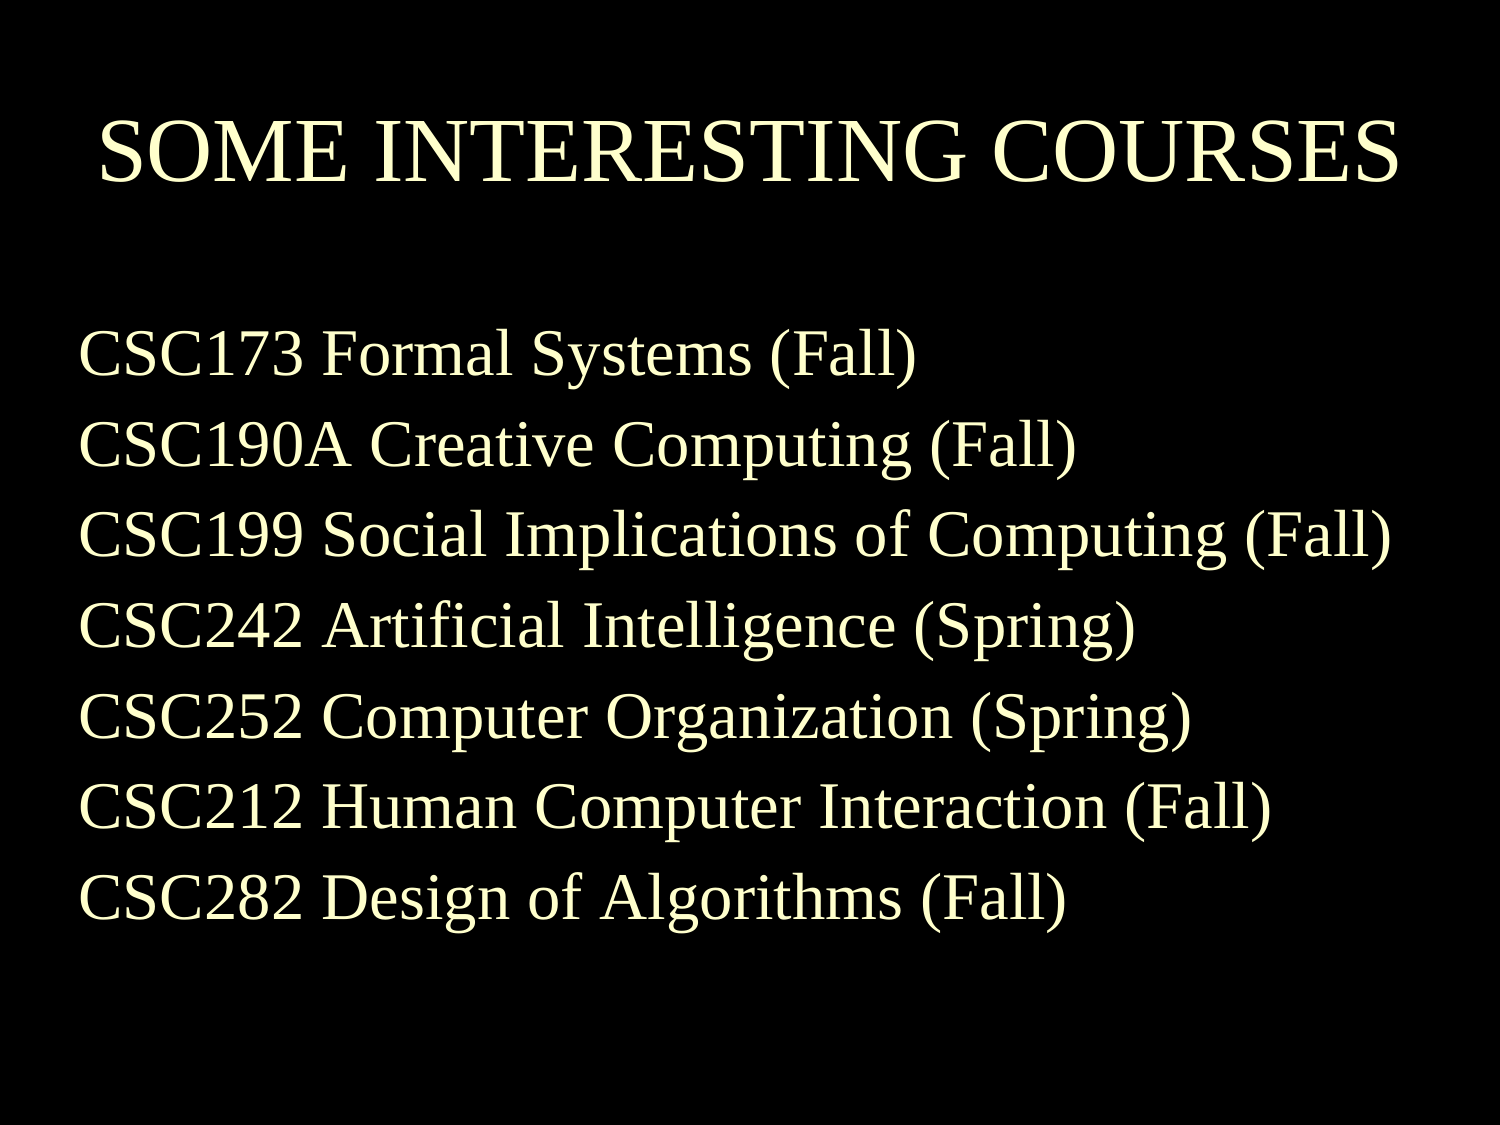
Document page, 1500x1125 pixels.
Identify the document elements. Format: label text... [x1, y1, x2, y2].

list CSC173 Formal Systems (Fall) CSC190A Creative Computing (Fall) CSC199 Social Implications of Computing (Fall) CSC242 Artificial Intelligence (Spring) CSC252 Computer Organization (Spring) CSC212 Human Computer Interaction (Fall) CSC282 Design of Algorithms (Fall) [22, 224, 1482, 1075]
title SOME INTERESTING COURSES [22, 75, 1480, 224]
